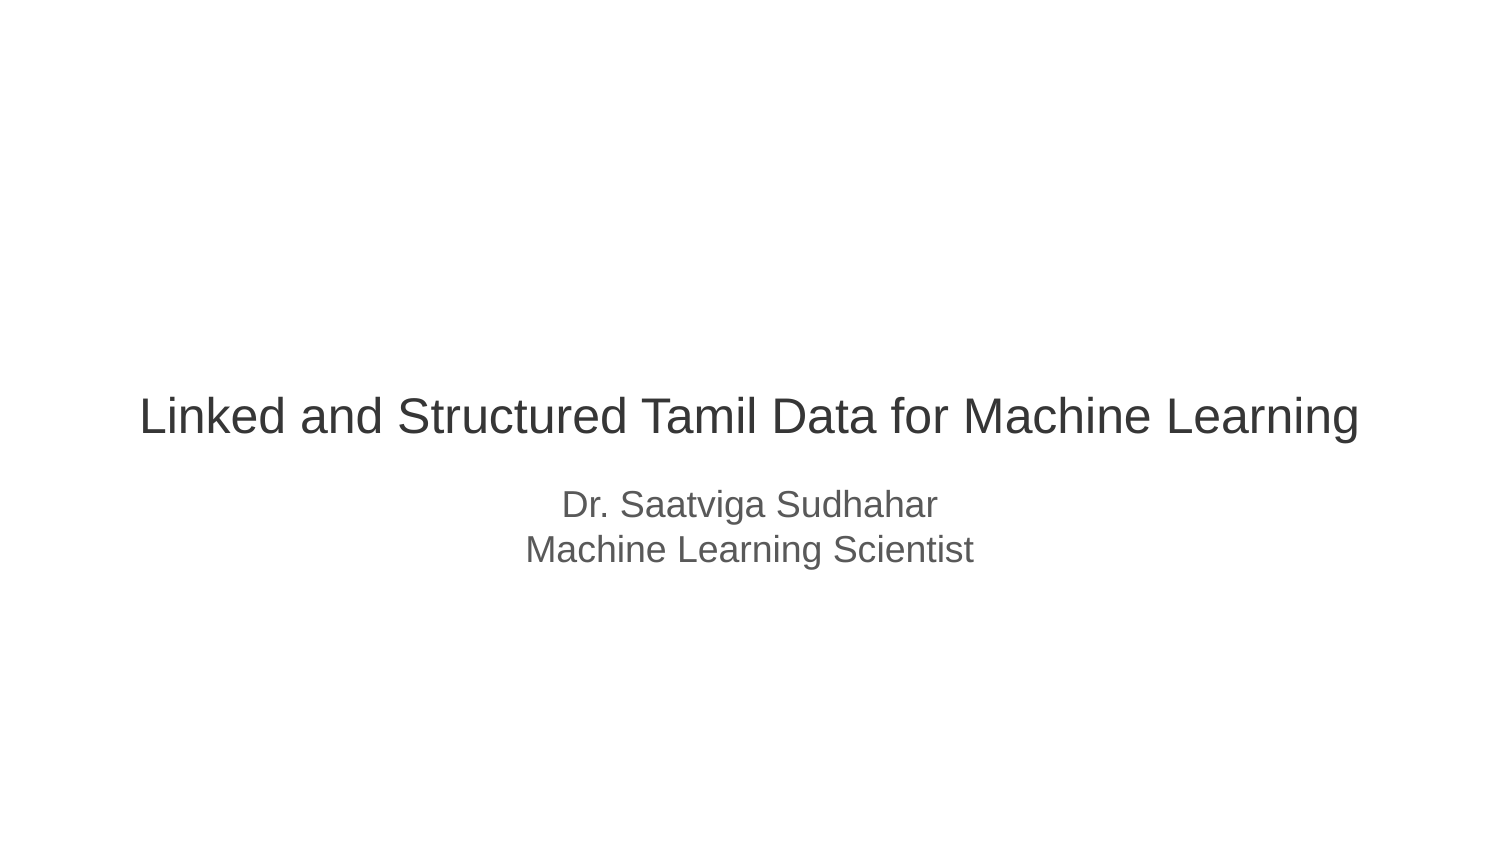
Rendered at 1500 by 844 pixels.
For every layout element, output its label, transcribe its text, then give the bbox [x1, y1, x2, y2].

title Linked and Structured Tamil Data for Machine Learning [51, 122, 1449, 459]
subtitle Dr. Saatviga Sudhahar Machine Learning Scientist [51, 464, 1449, 595]
